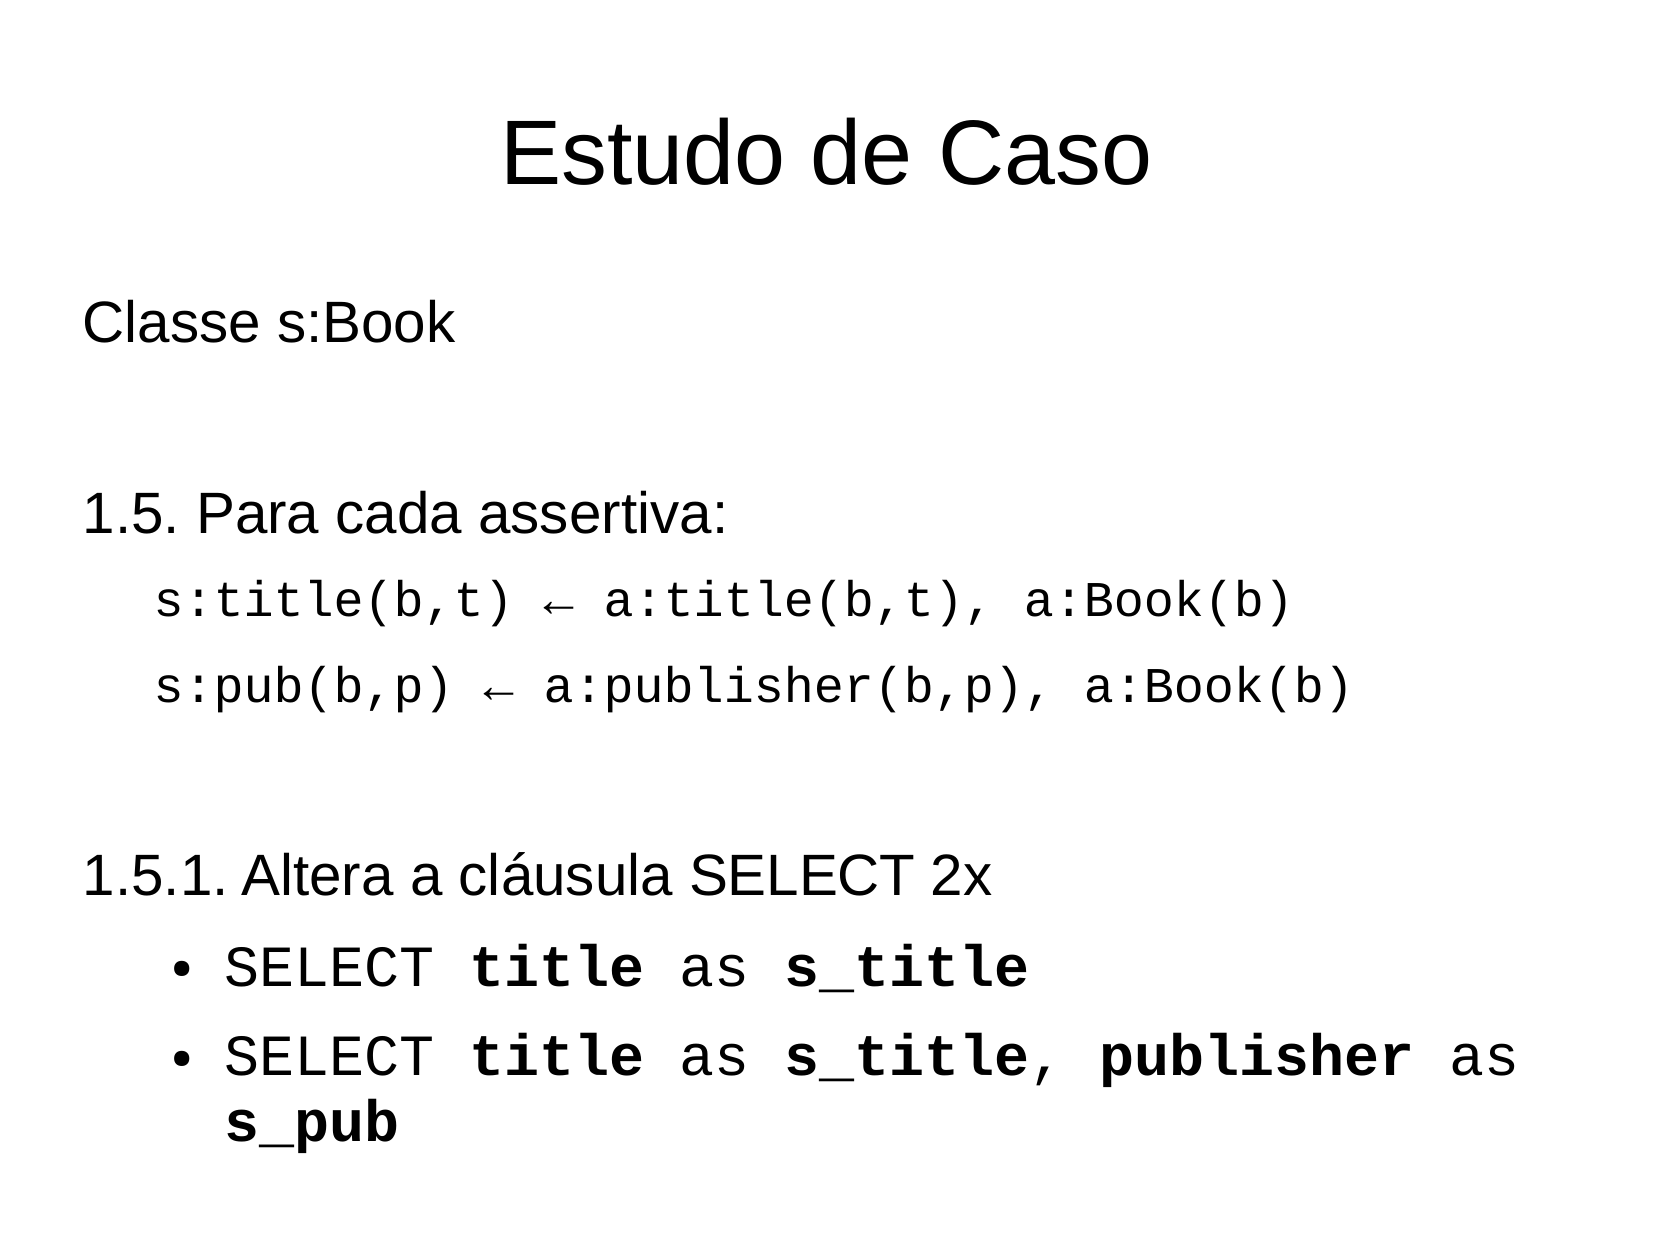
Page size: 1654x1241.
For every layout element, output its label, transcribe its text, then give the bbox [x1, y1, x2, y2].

list Classe s:Book 1.5. Para cada assertiva: s:title(b,t) ← a:title(b,t), a:Book(b) s:pub(b,p) ← a:publisher(b,p), a:Book(b) 1.5.1. Altera a cláusula SELECT 2x SELECT title as s_title SELECT title as s_title, publisher as s_pub [82, 290, 1625, 1148]
title Estudo de Caso [82, 49, 1571, 257]
